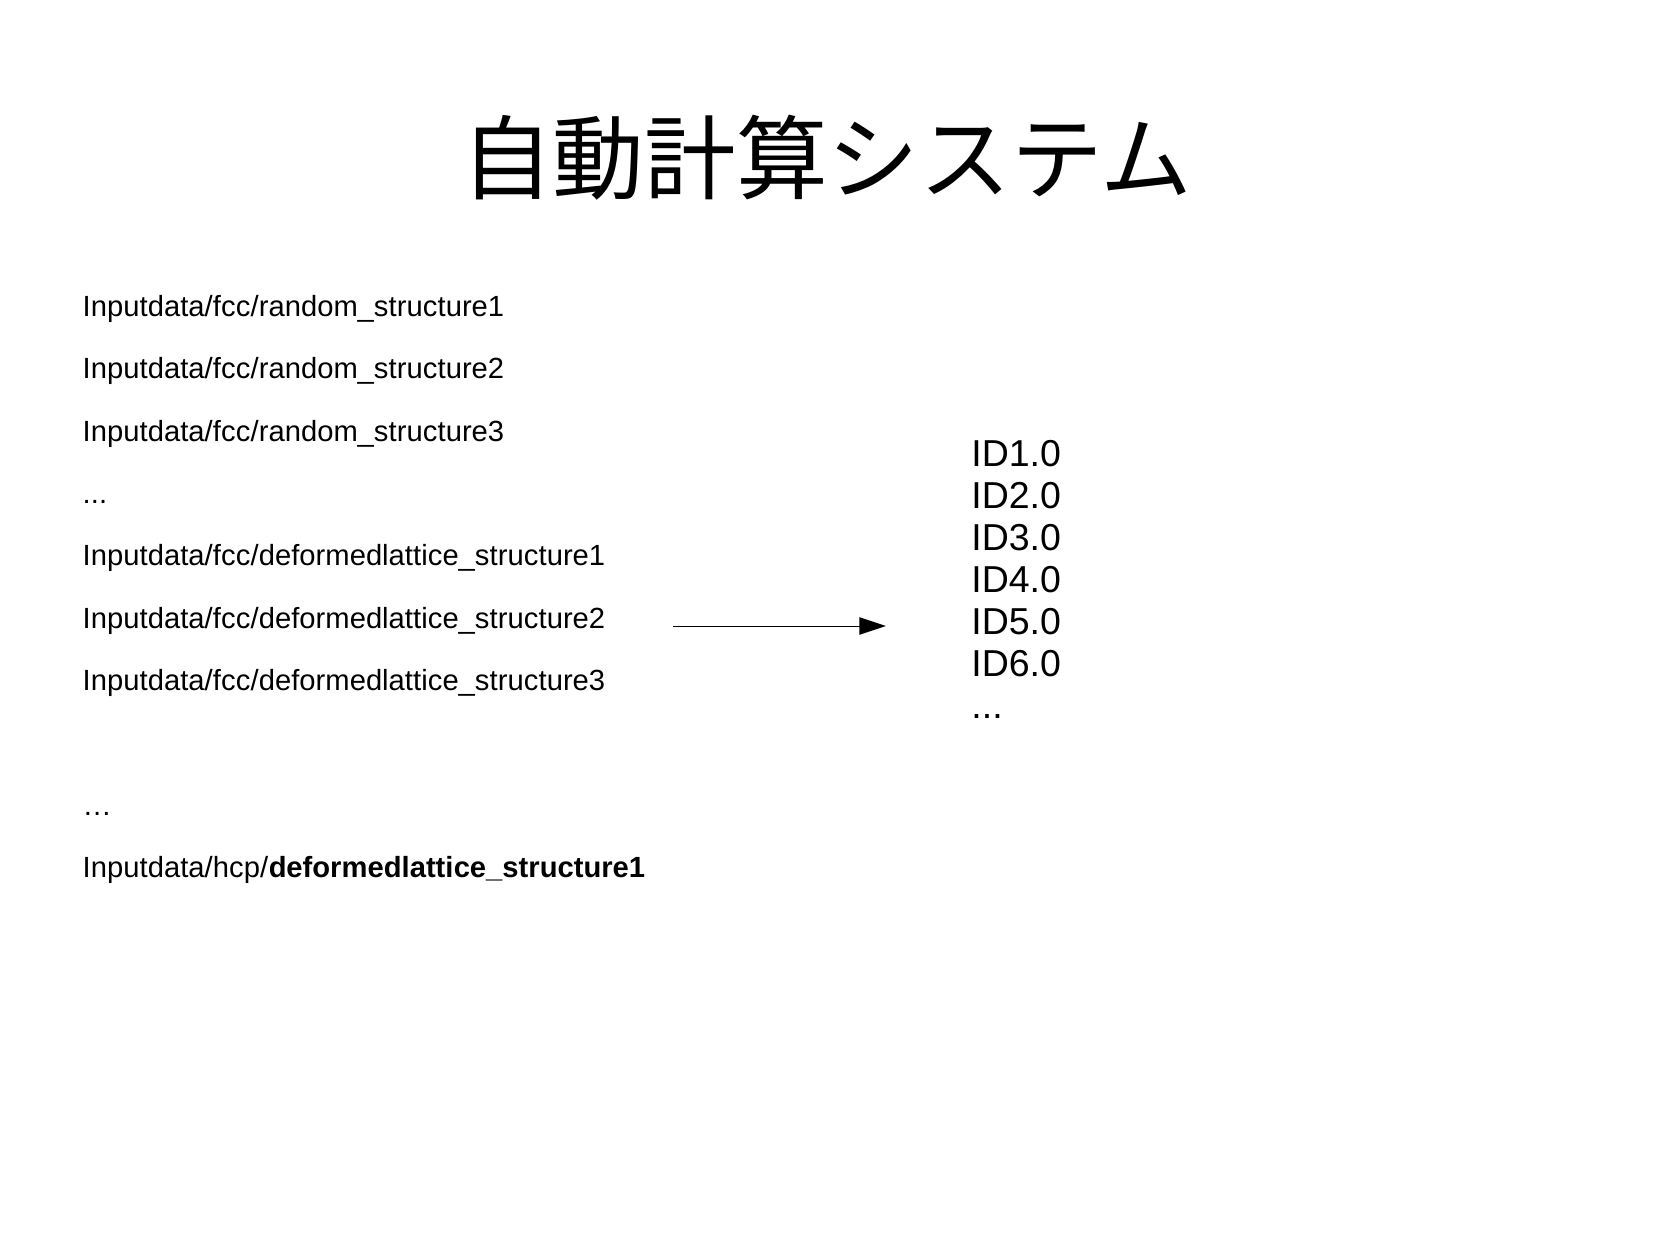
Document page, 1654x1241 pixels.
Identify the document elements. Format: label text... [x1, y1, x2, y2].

list Inputdata/fcc/random_structure1 Inputdata/fcc/random_structure2 Inputdata/fcc/random_structure3 ... Inputdata/fcc/deformedlattice_structure1 Inputdata/fcc/deformedlattice_structure2 Inputdata/fcc/deformedlattice_structure3 … Inputdata/hcp/deformedlattice_structure1 [82, 290, 792, 1158]
text_box ID1.0 ID2.0 ID3.0 ID4.0 ID5.0 ID6.0 ... [956, 425, 1465, 734]
title 自動計算システム [82, 49, 1571, 257]
